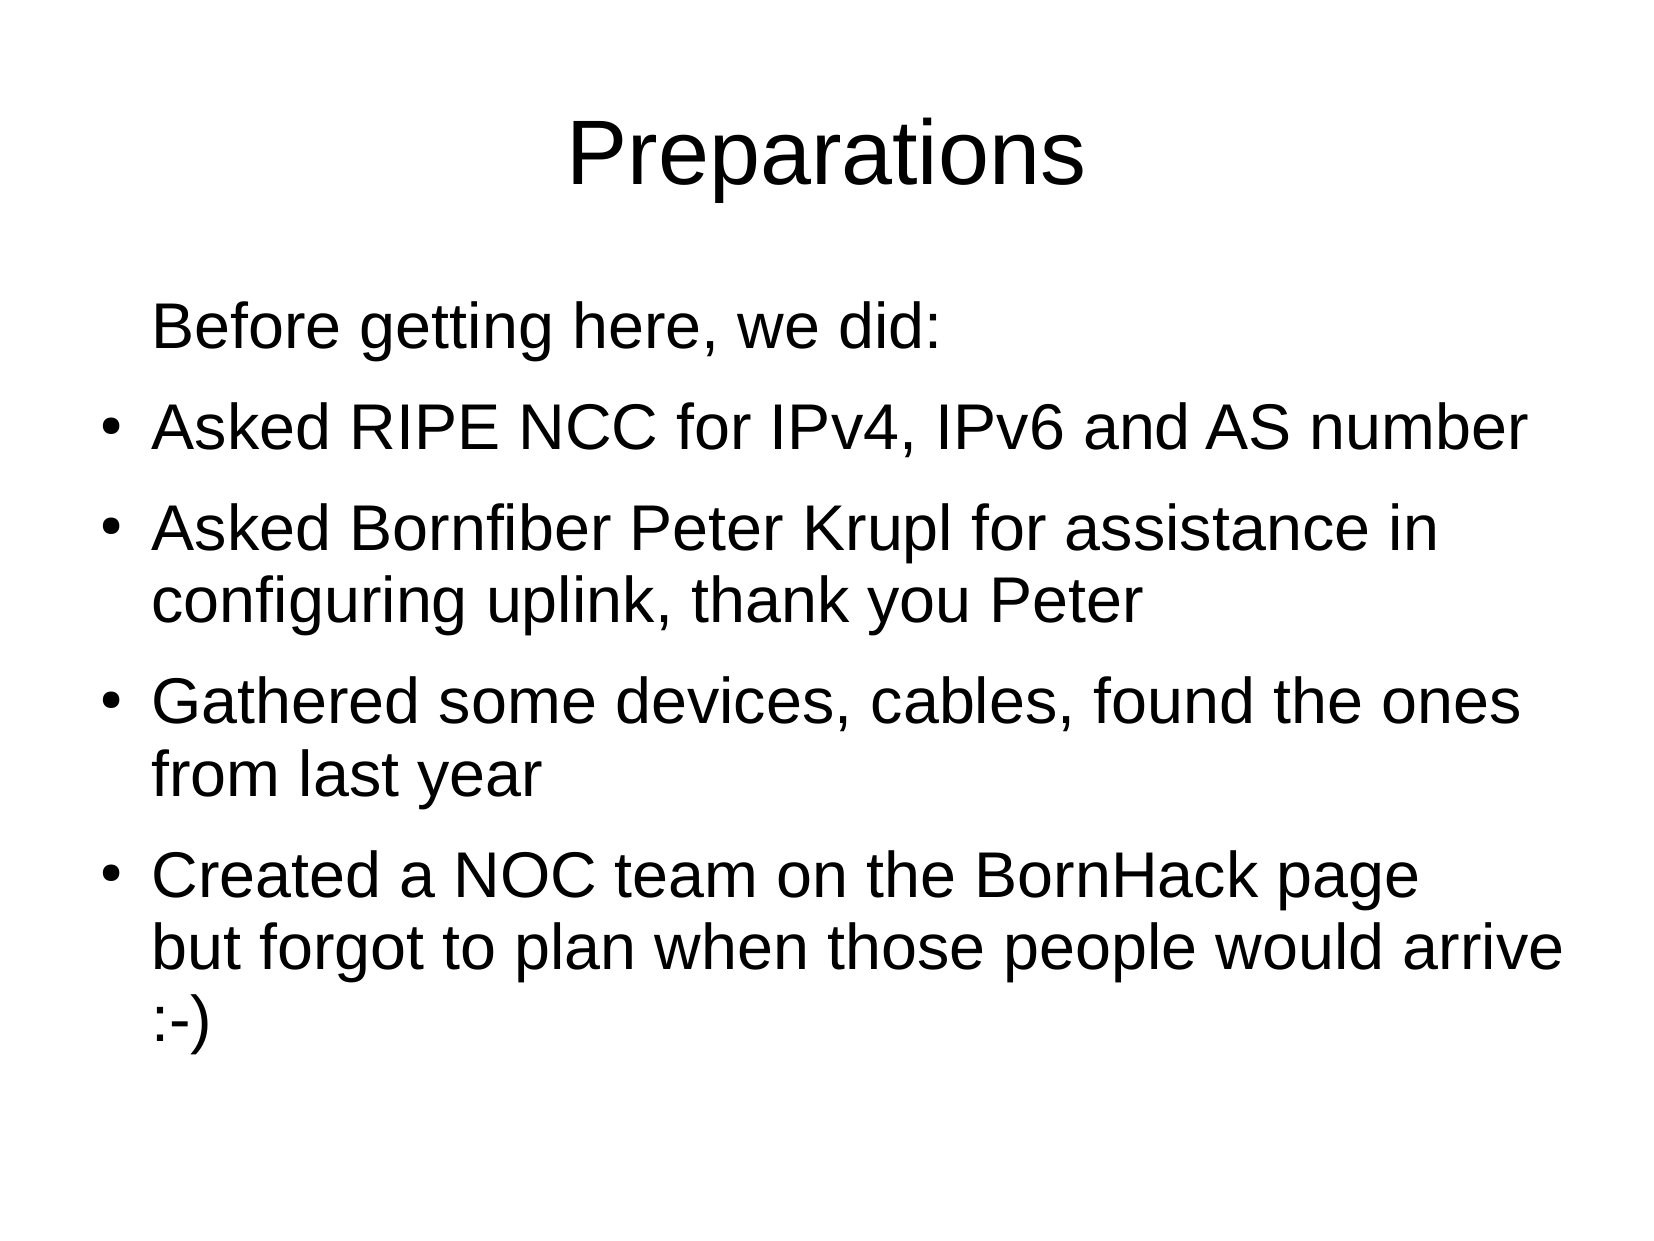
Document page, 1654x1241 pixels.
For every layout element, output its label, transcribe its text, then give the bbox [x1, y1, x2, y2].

title Preparations [82, 49, 1571, 257]
list Before getting here, we did: Asked RIPE NCC for IPv4, IPv6 and AS number Asked Bornfiber Peter Krupl for assistance in configuring uplink, thank you Peter Gathered some devices, cables, found the ones from last year Created a NOC team on the BornHack page but forgot to plan when those people would arrive :-) [82, 290, 1571, 1111]
